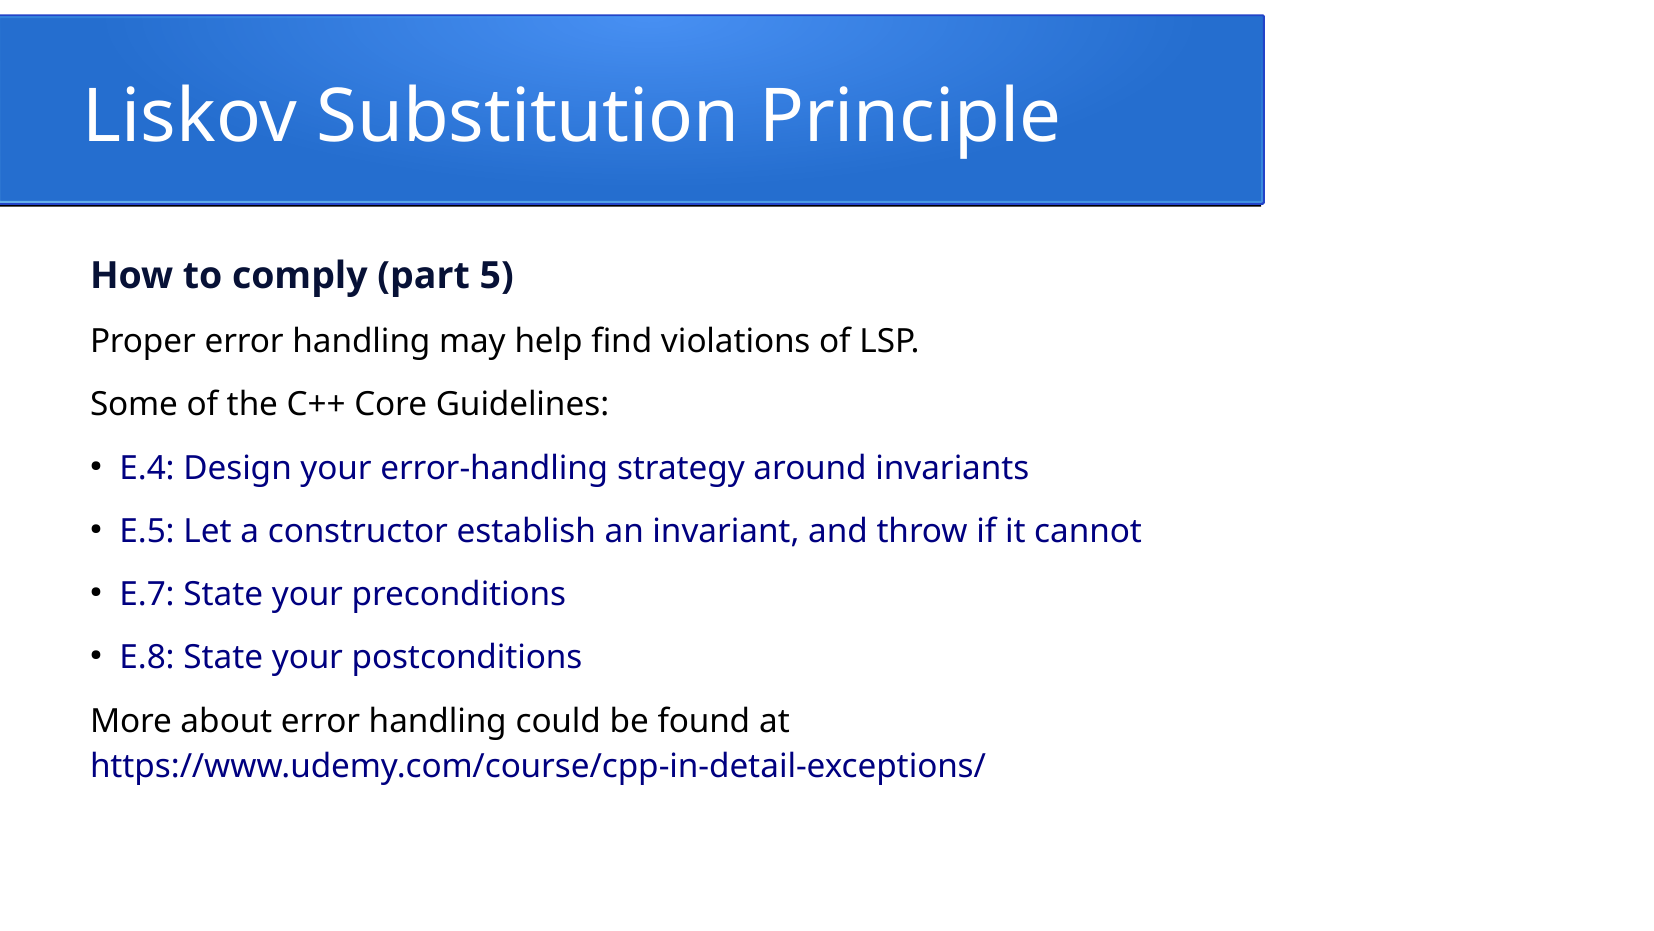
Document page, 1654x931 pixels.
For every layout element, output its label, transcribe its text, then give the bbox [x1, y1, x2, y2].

title Liskov Substitution Principle [82, 35, 1235, 189]
subtitle How to comply (part 5) Proper error handling may help find violations of LSP. Some of the C++ Core Guidelines: E.4: Design your error-handling strategy around invariants E.5: Let a constructor establish an invariant, and throw if it cannot E.7: State your preconditions E.8: State your postconditions More about error handling could be found at https://www.udemy.com/course/cpp-in-detail-exceptions/ [90, 208, 1603, 931]
